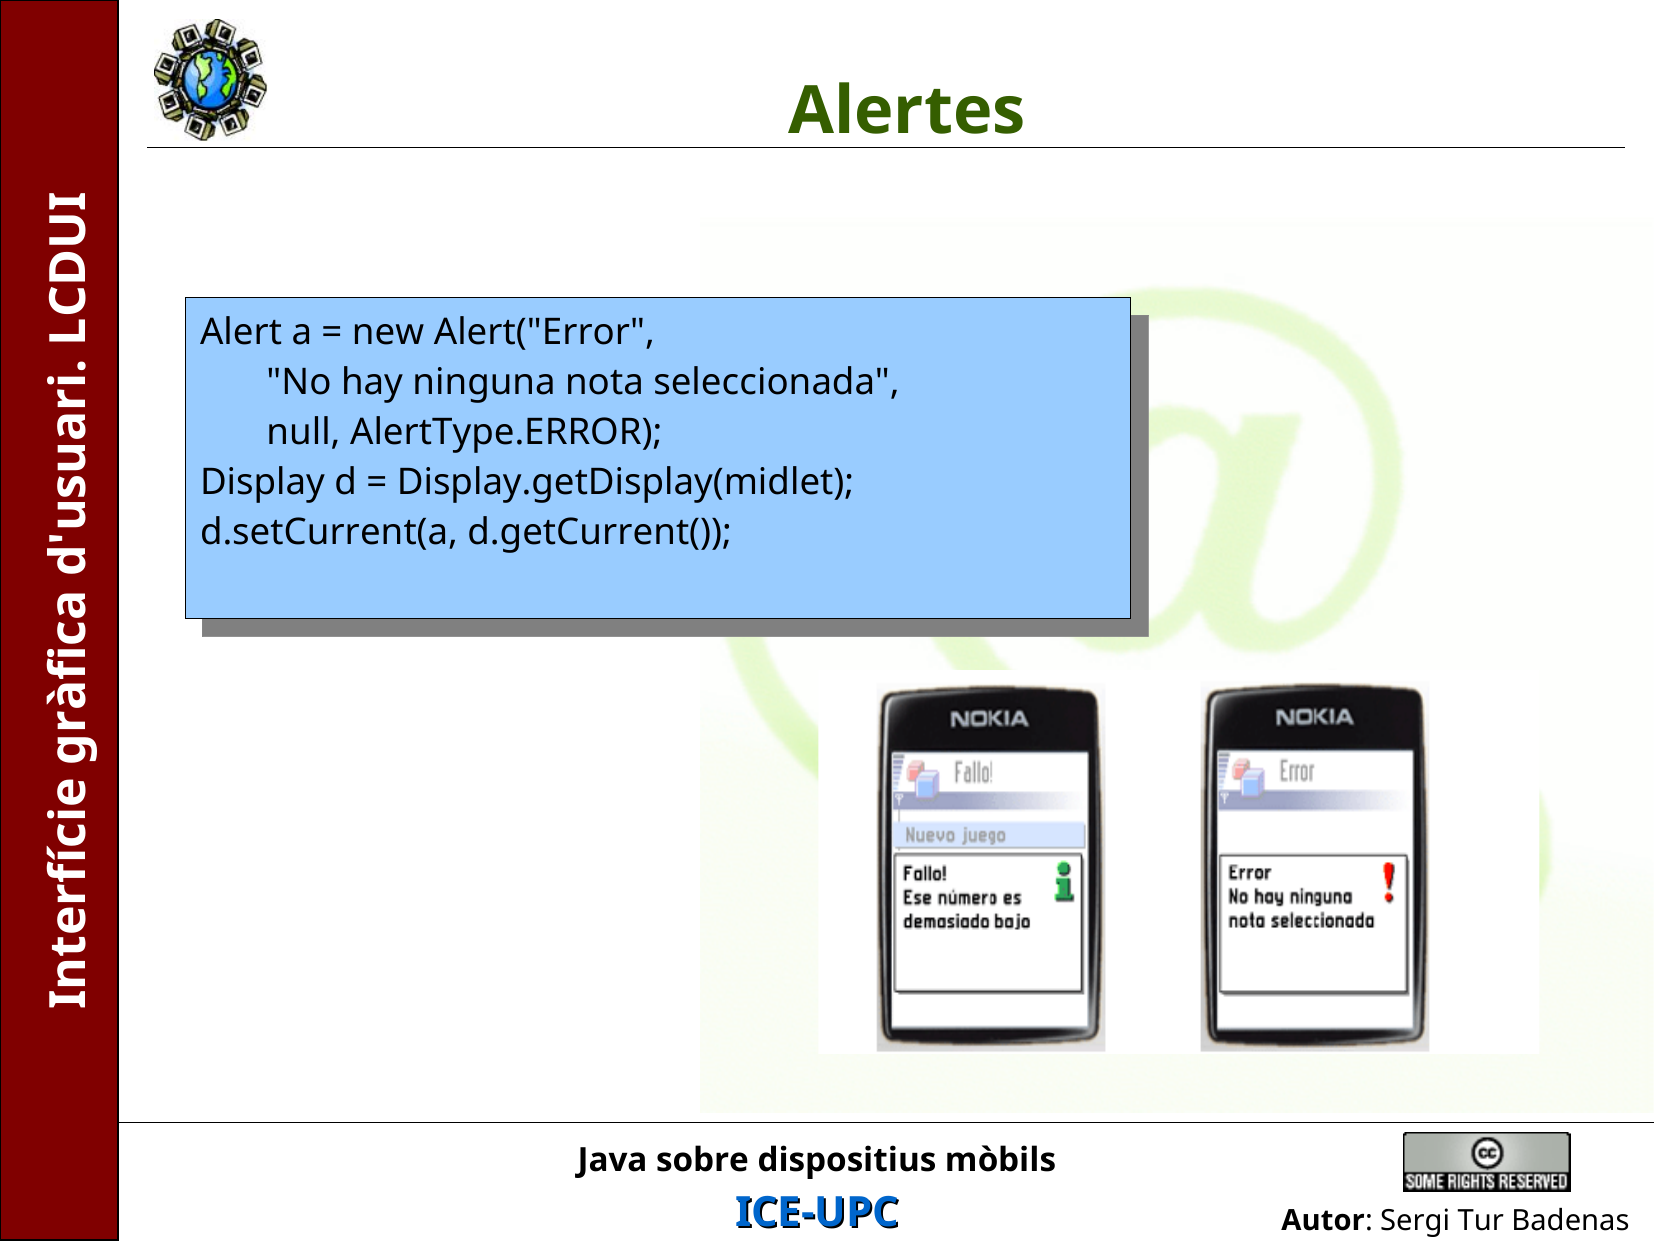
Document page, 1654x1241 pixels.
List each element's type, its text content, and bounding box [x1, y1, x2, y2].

text_box Alert a = new Alert("Error", "No hay ninguna nota seleccionada", null, AlertType.ERROR); Display d = Display.getDisplay(midlet); d.setCurrent(a, d.getCurrent()); [185, 297, 1131, 619]
picture [700, 217, 1654, 1113]
title Alertes [238, 59, 1576, 156]
picture [1403, 1132, 1571, 1192]
picture [154, 19, 268, 142]
